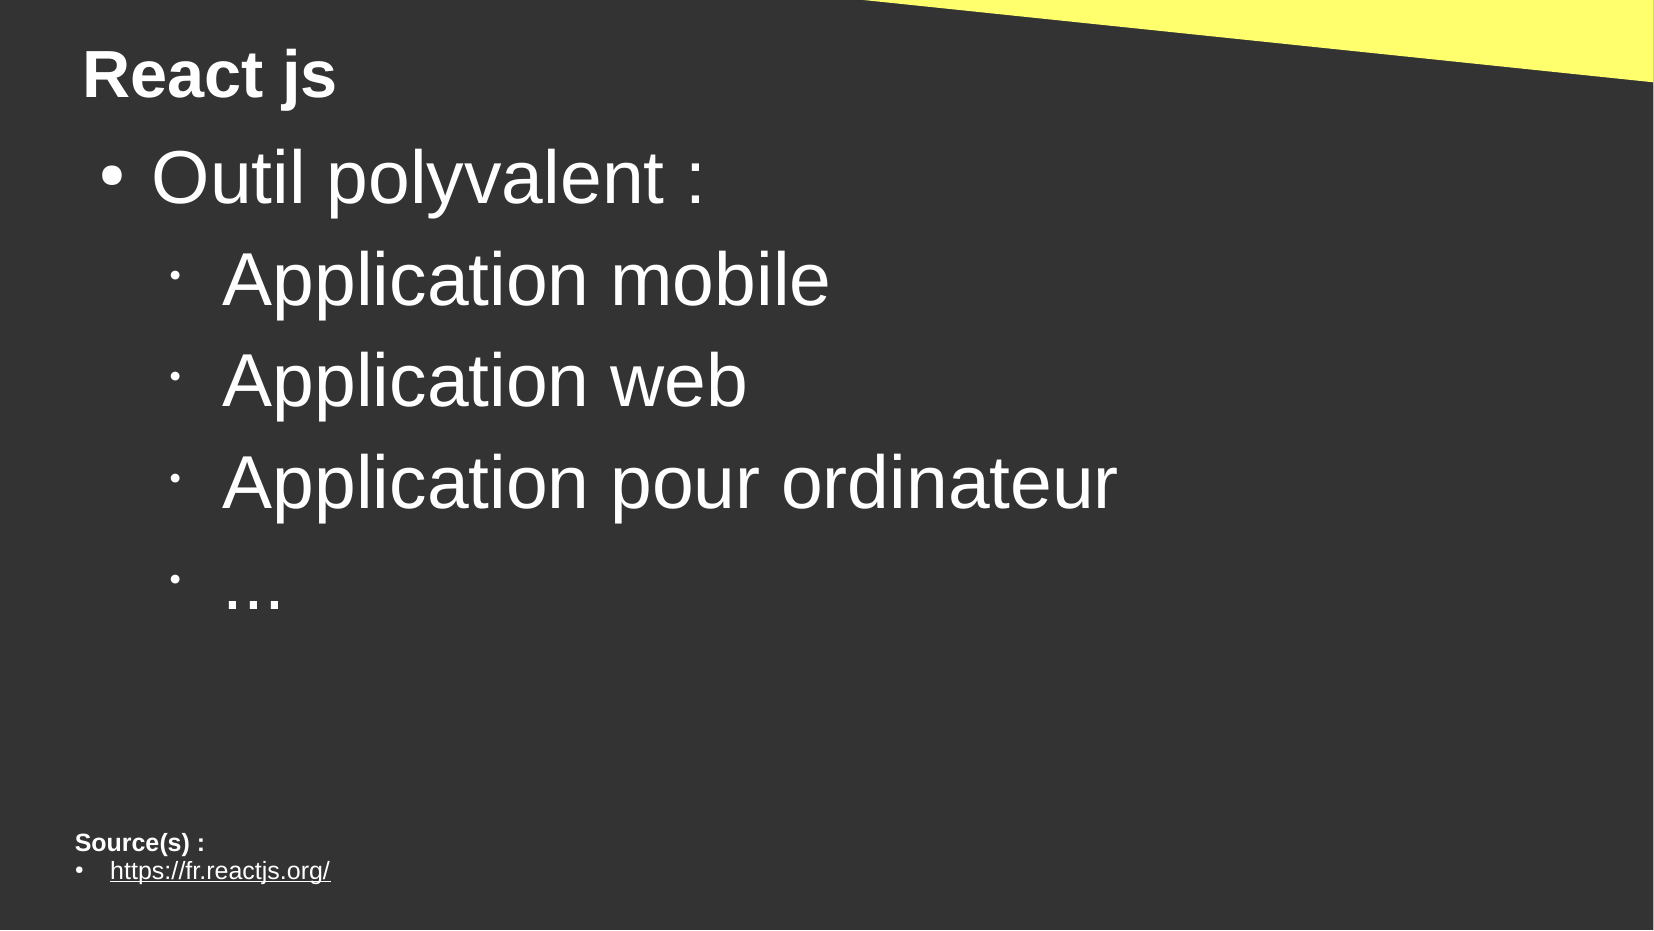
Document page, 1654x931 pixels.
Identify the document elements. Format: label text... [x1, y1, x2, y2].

text_box Source(s) : https://fr.reactjs.org/ [60, 821, 1546, 906]
list Outil polyvalent : Application mobile Application web Application pour ordinateur ... [80, 135, 1569, 792]
title React js [82, 37, 1571, 114]
text_box [863, 0, 1654, 83]
